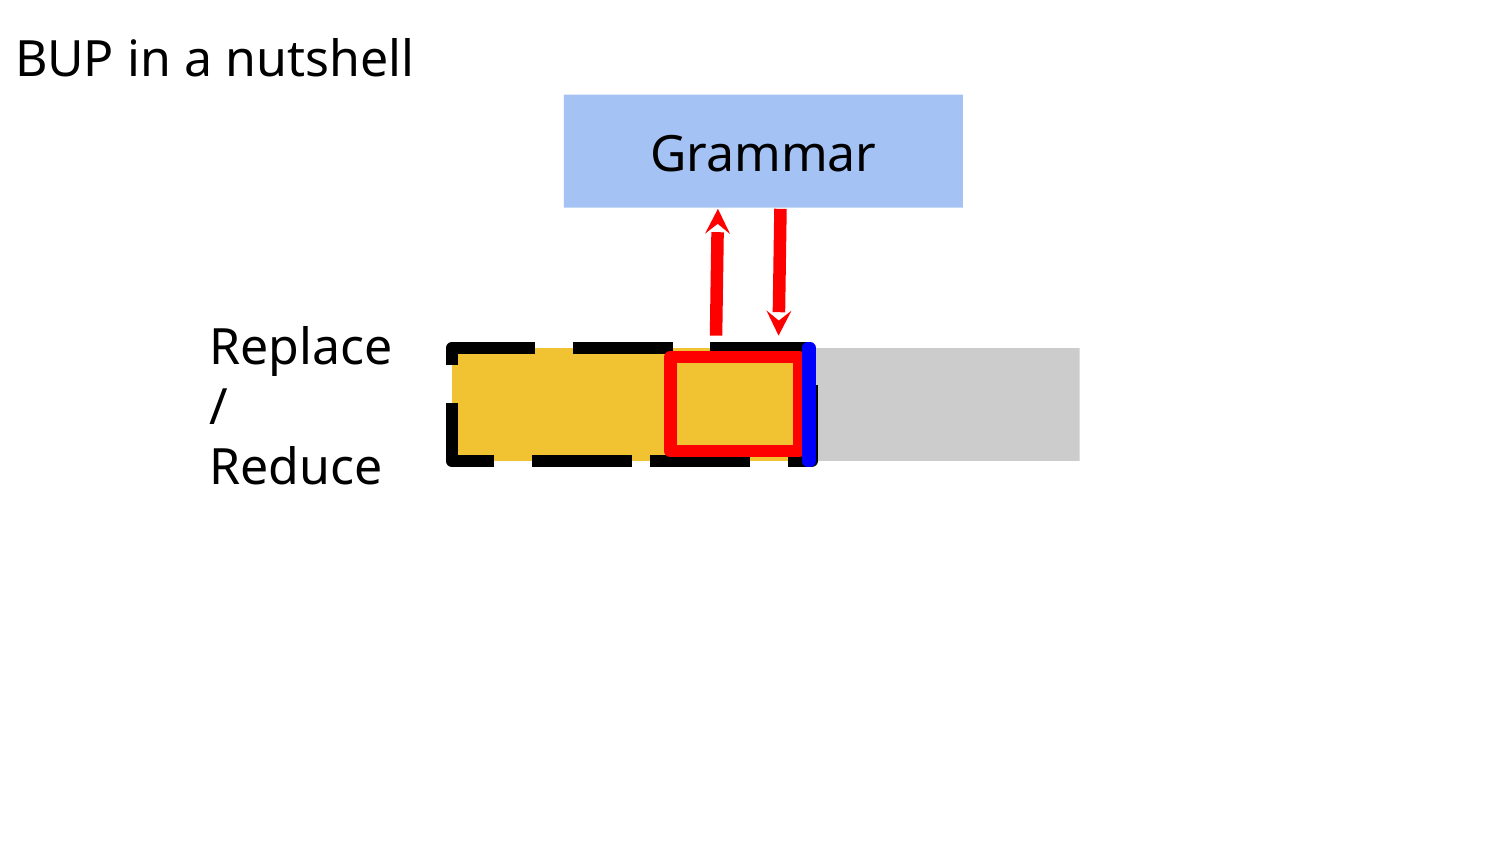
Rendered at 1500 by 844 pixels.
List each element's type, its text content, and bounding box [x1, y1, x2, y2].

text_box Grammar [563, 94, 963, 208]
text_box [816, 348, 1080, 461]
text_box BUP in a nutshell [0, 0, 564, 113]
text_box Replace/ Reduce [194, 348, 417, 461]
text_box [452, 348, 802, 461]
